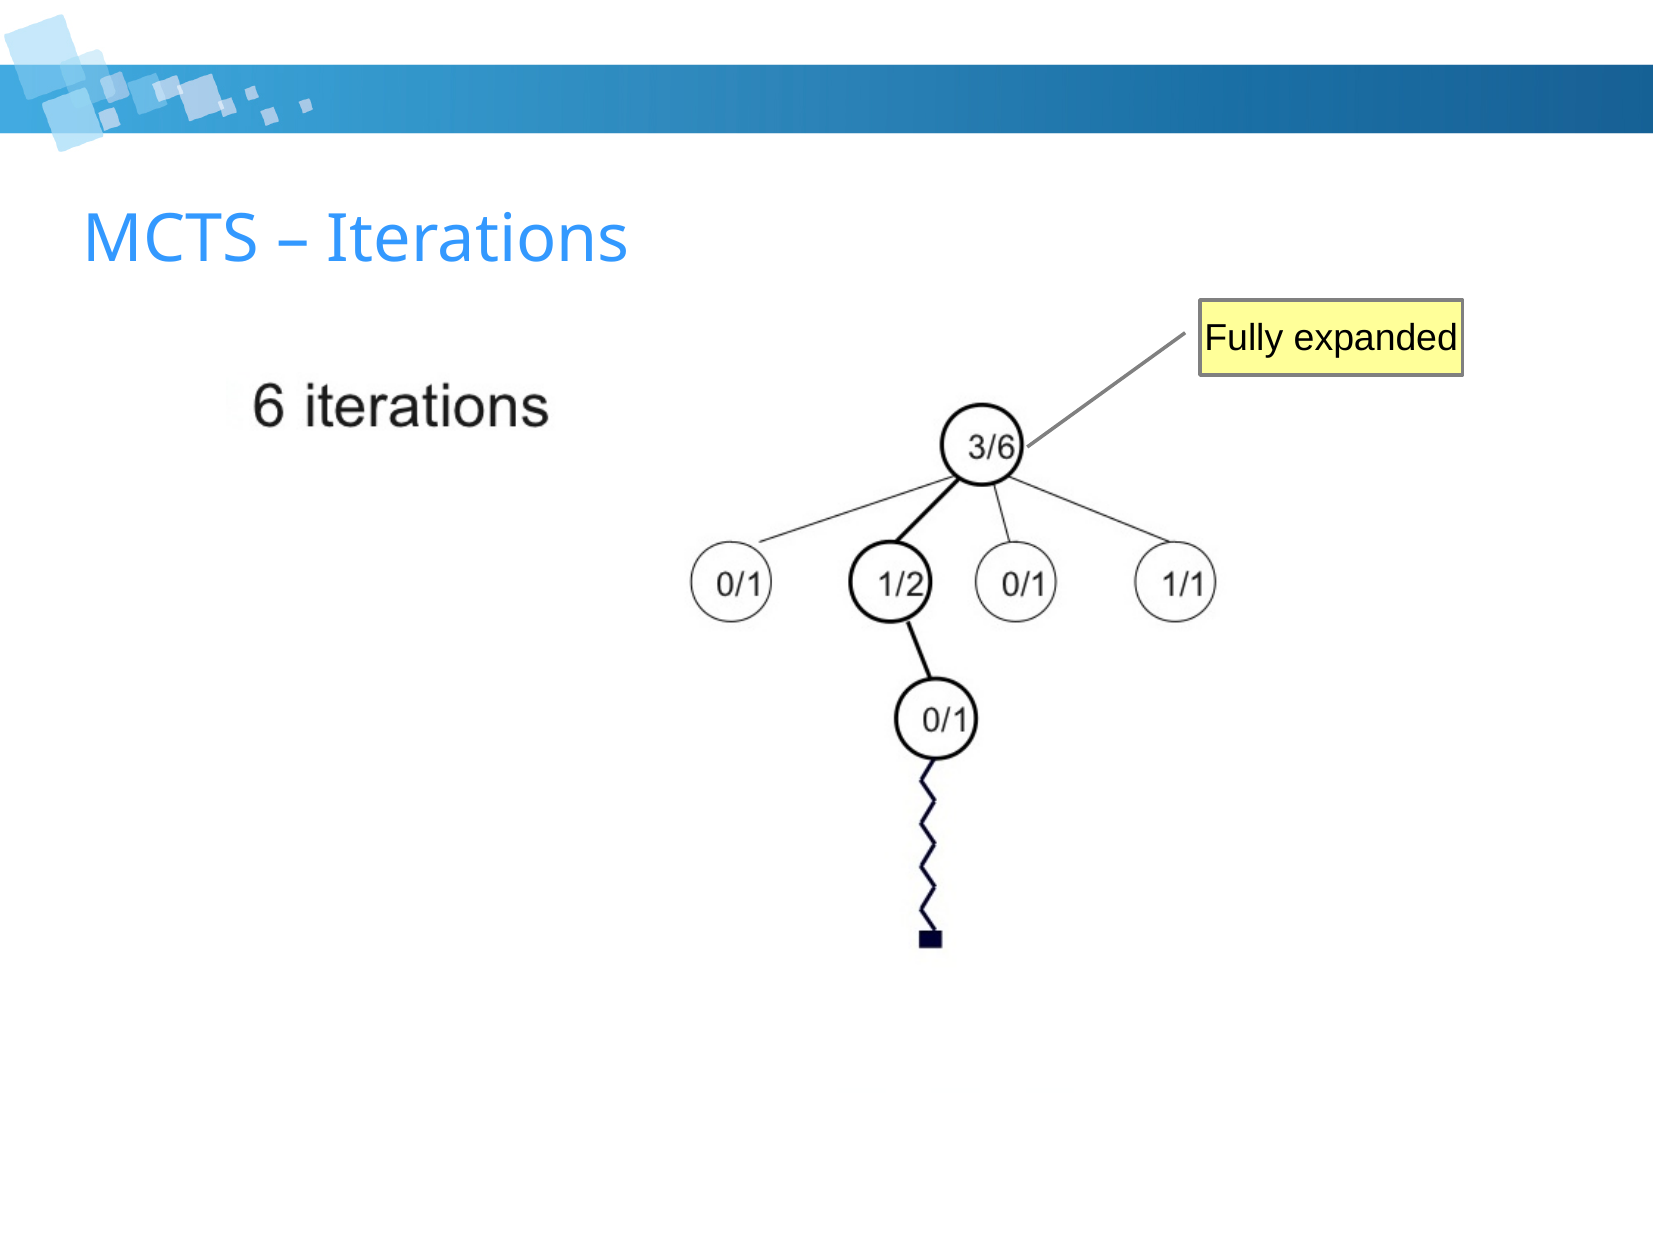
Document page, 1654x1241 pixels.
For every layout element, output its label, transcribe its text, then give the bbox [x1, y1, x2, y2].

text_box Fully expanded [1200, 300, 1463, 375]
picture [0, 0, 1653, 1238]
title MCTS – Iterations [82, 132, 1571, 340]
